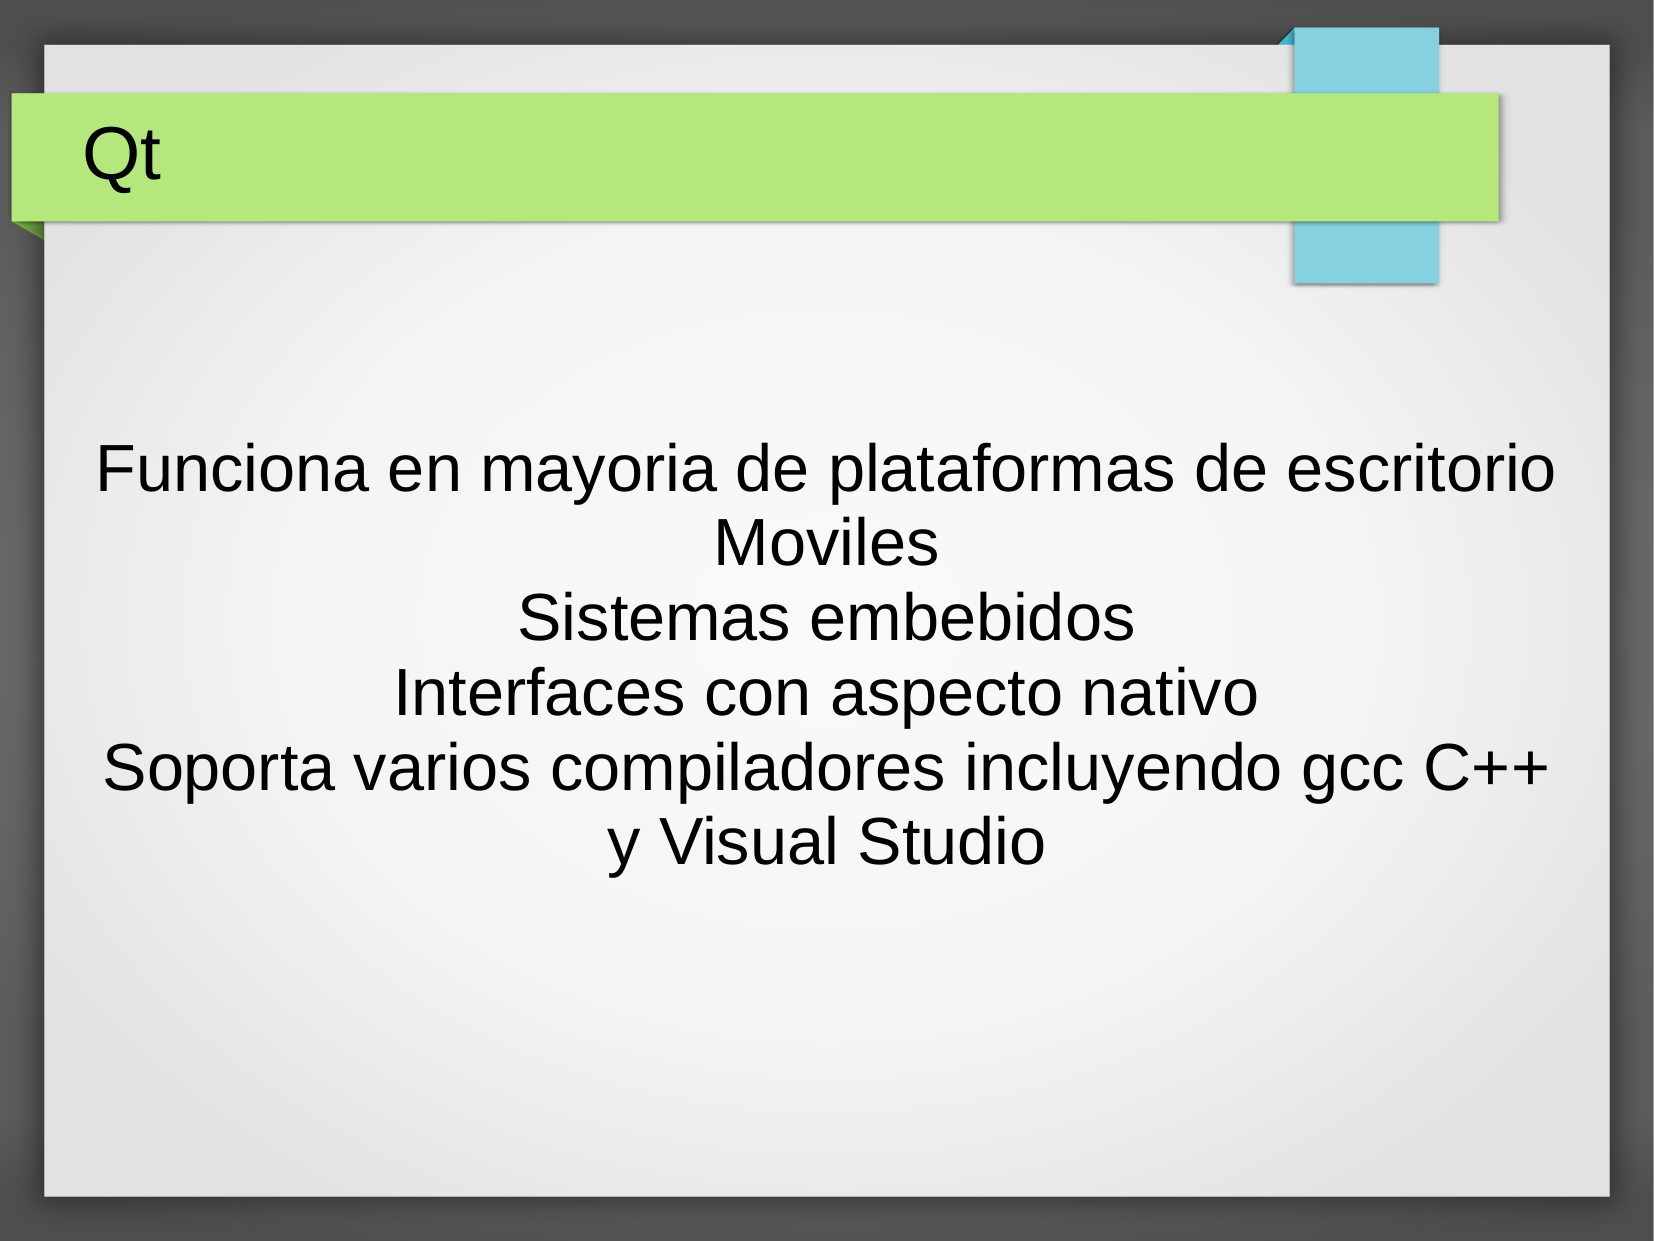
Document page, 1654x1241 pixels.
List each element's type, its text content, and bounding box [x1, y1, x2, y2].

subtitle Funciona en mayoria de plataformas de escritorio Moviles Sistemas embebidos Interfaces con aspecto nativo Soporta varios compiladores incluyendo gcc C++ y Visual Studio [82, 295, 1571, 1015]
title Qt [82, 94, 1264, 213]
picture [0, 0, 1654, 1241]
